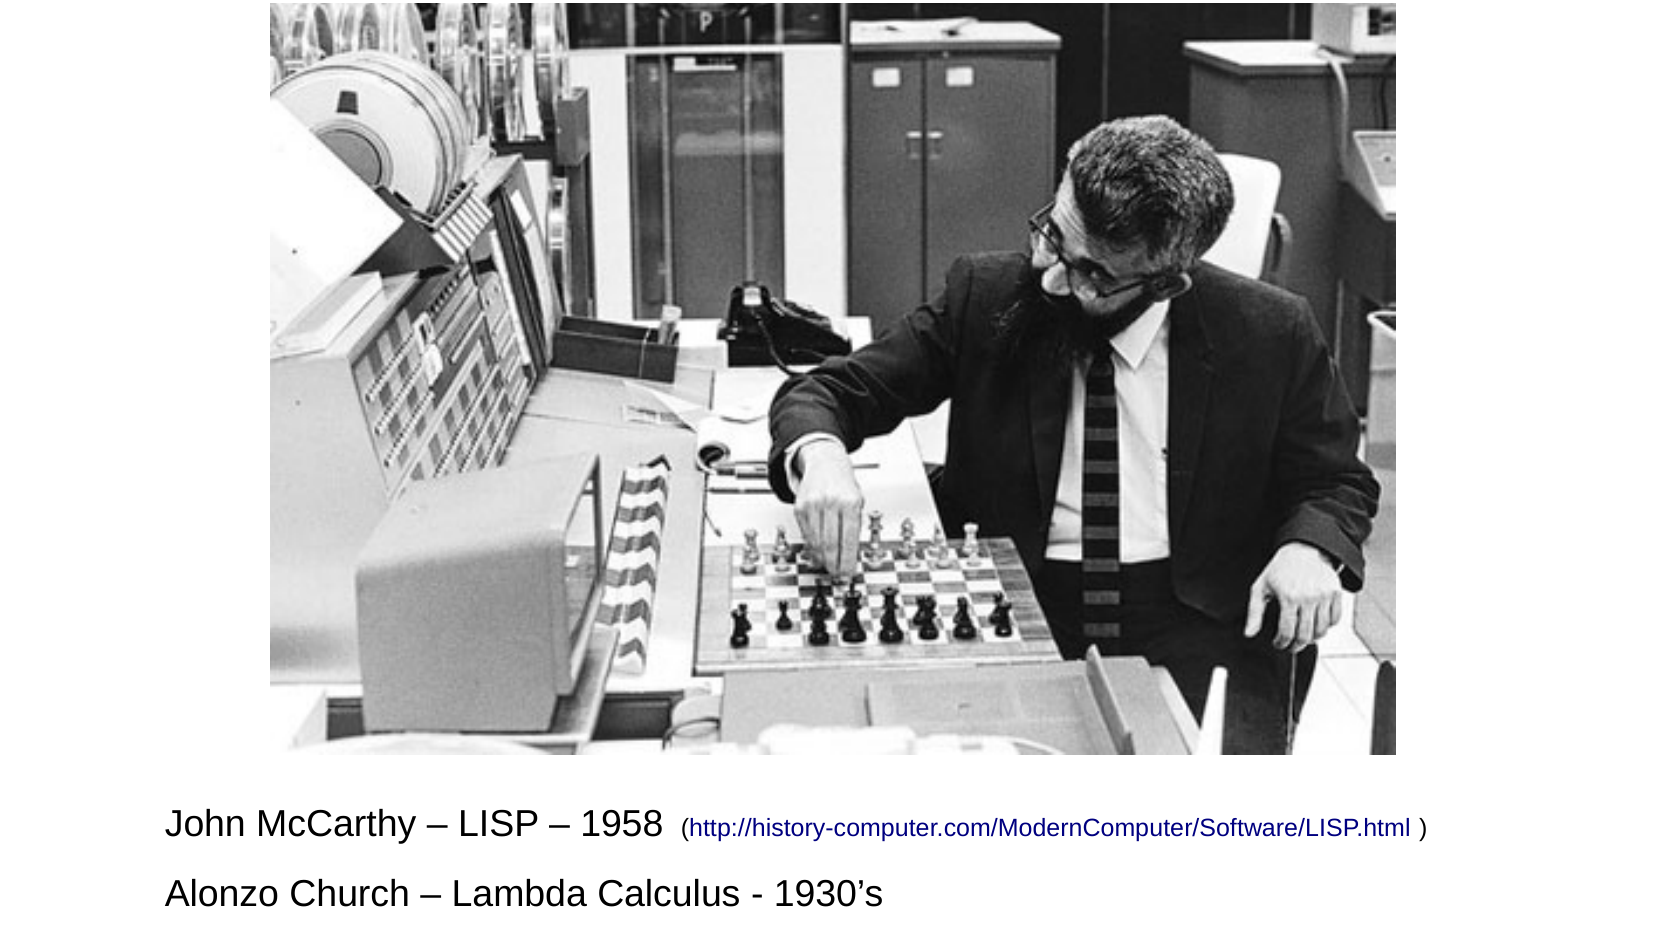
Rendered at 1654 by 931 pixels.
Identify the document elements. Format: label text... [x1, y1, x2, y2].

picture [270, 3, 1396, 755]
text_box John McCarthy – LISP – 1958 (http://history-computer.com/ModernComputer/Software/LISP.html ) Alonzo Church – Lambda Calculus - 1930’s [150, 795, 1443, 922]
